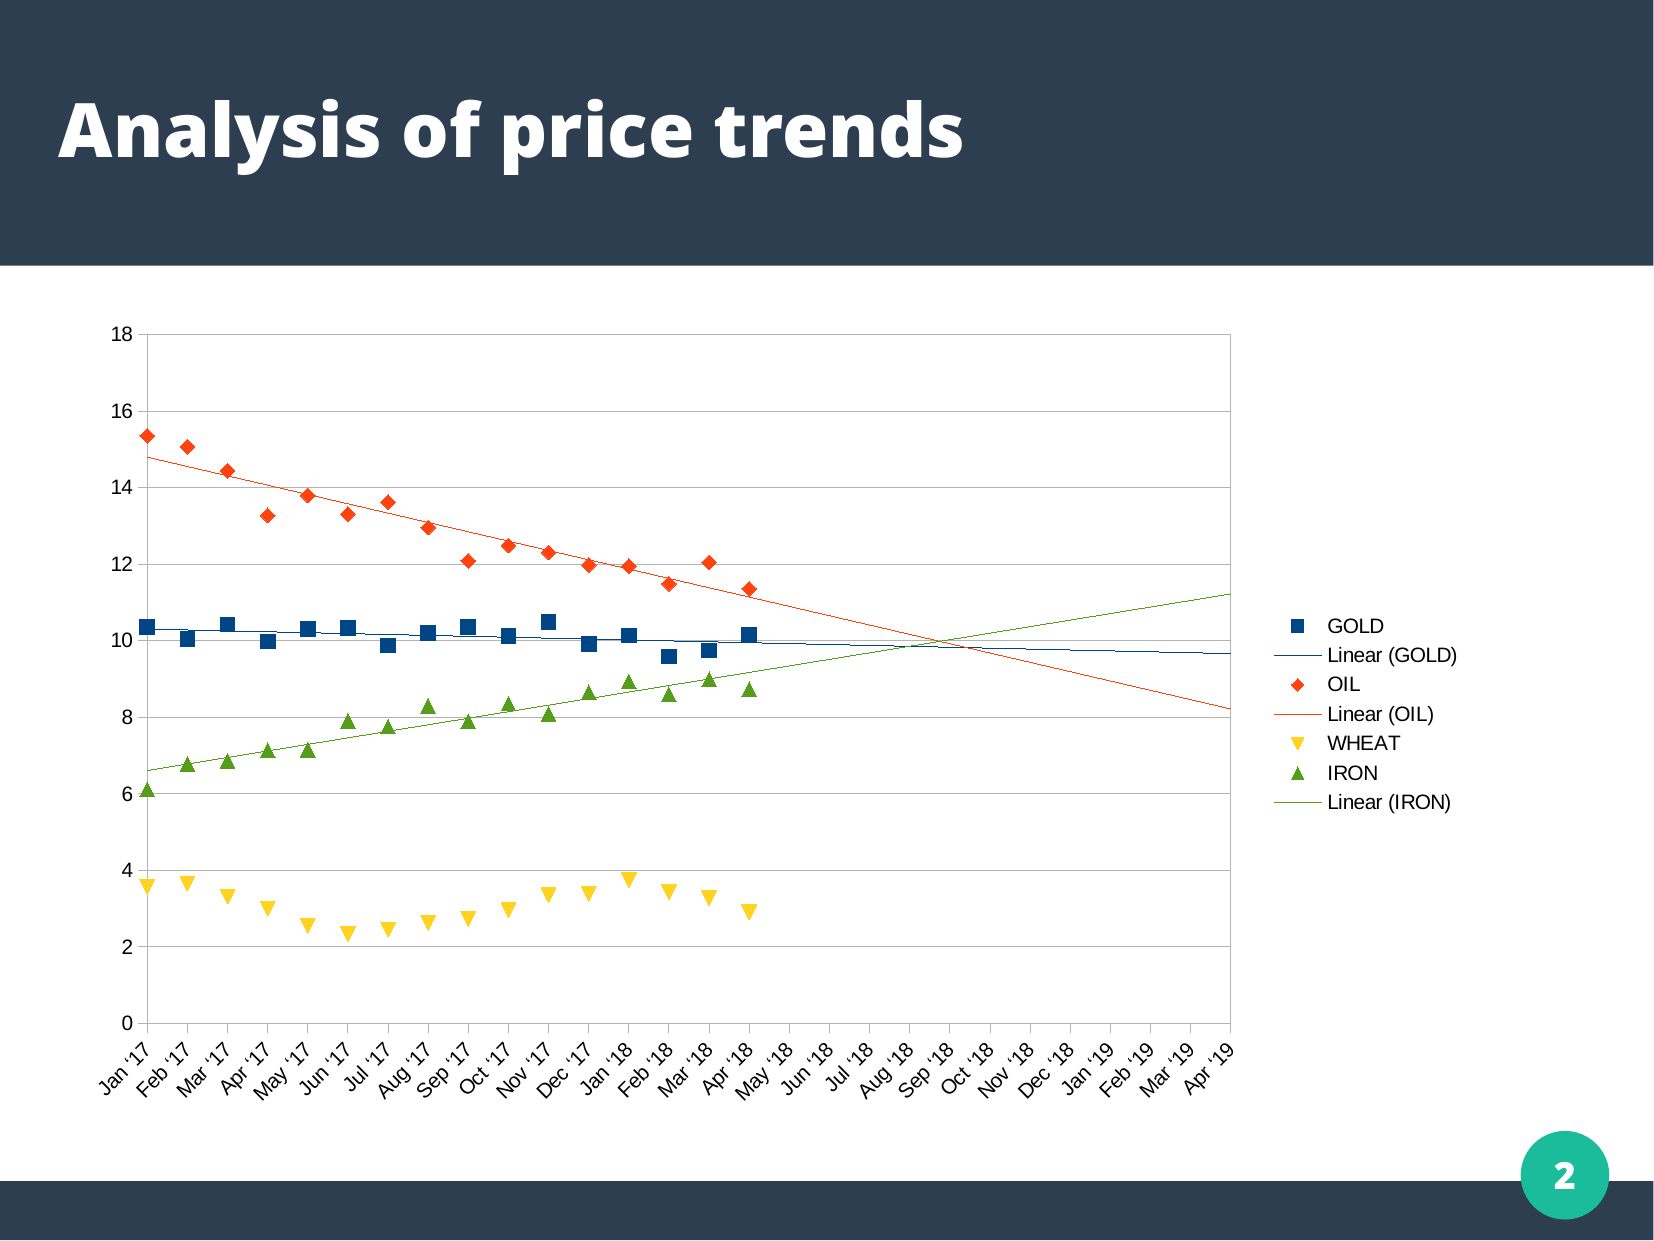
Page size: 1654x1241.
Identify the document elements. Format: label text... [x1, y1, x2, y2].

chart [64, 306, 1477, 1123]
title Analysis of price trends [59, 49, 1595, 207]
